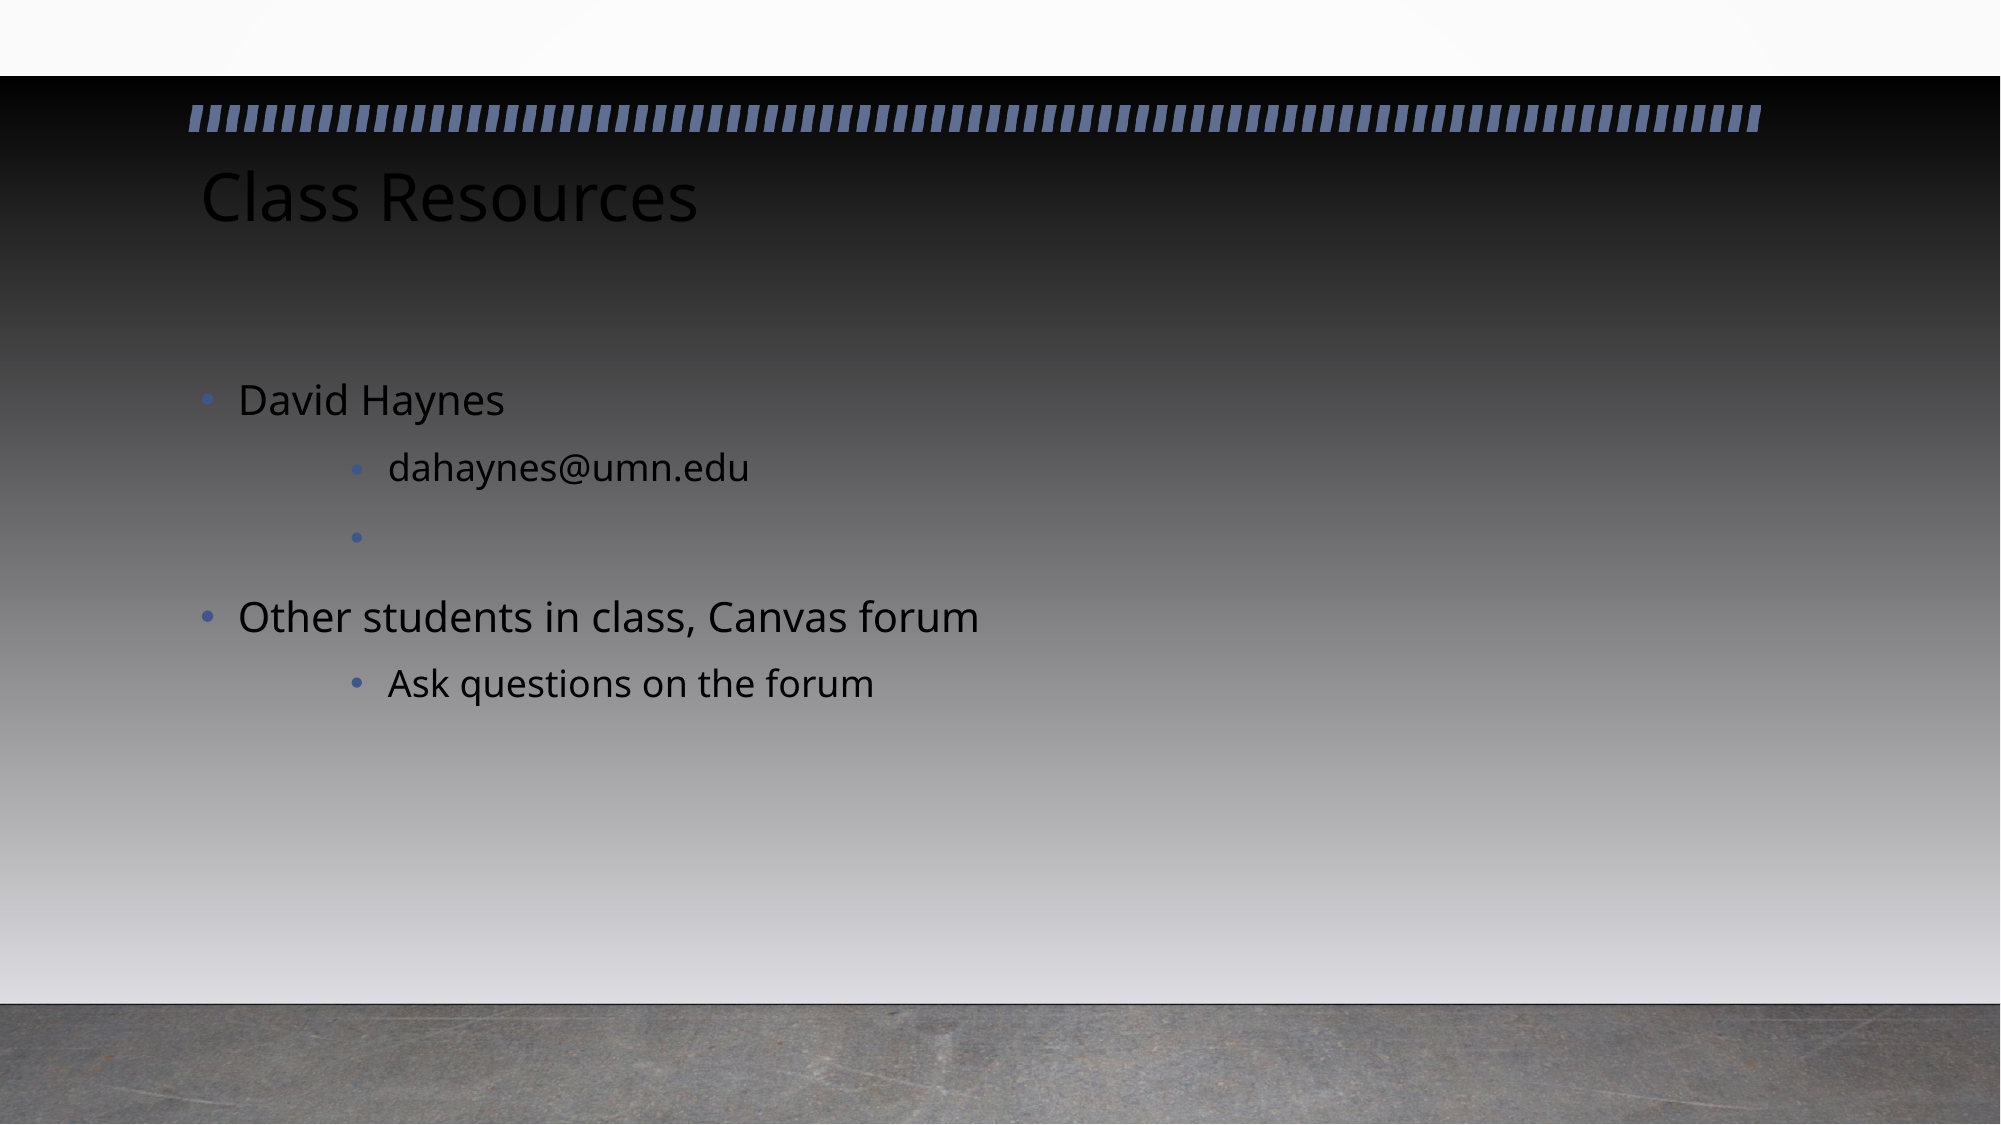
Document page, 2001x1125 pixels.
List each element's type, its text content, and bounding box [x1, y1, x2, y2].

list David Haynes dahaynes@umn.edu Other students in class, Canvas forum Ask questions on the forum [185, 356, 1761, 897]
title Class Resources [185, 156, 1761, 329]
